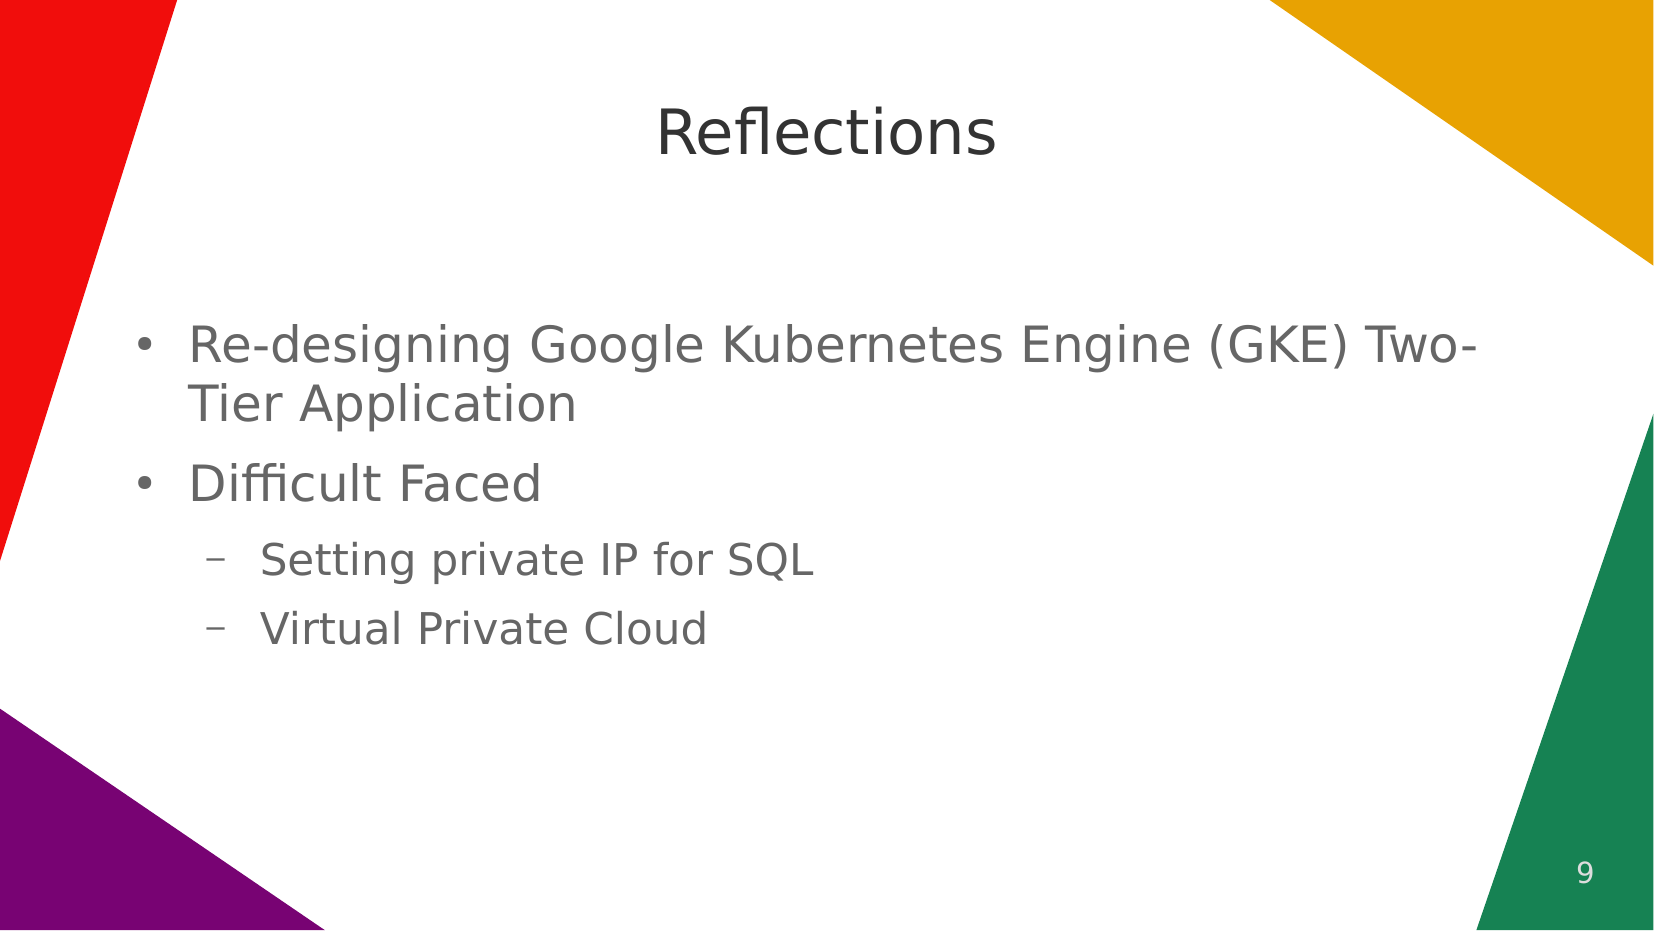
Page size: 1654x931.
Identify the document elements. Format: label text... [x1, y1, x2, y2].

title Reflections [118, 59, 1536, 207]
list Re-designing Google Kubernetes Engine (GKE) Two-Tier Application Difficult Faced Setting private IP for SQL Virtual Private Cloud [118, 236, 1536, 827]
